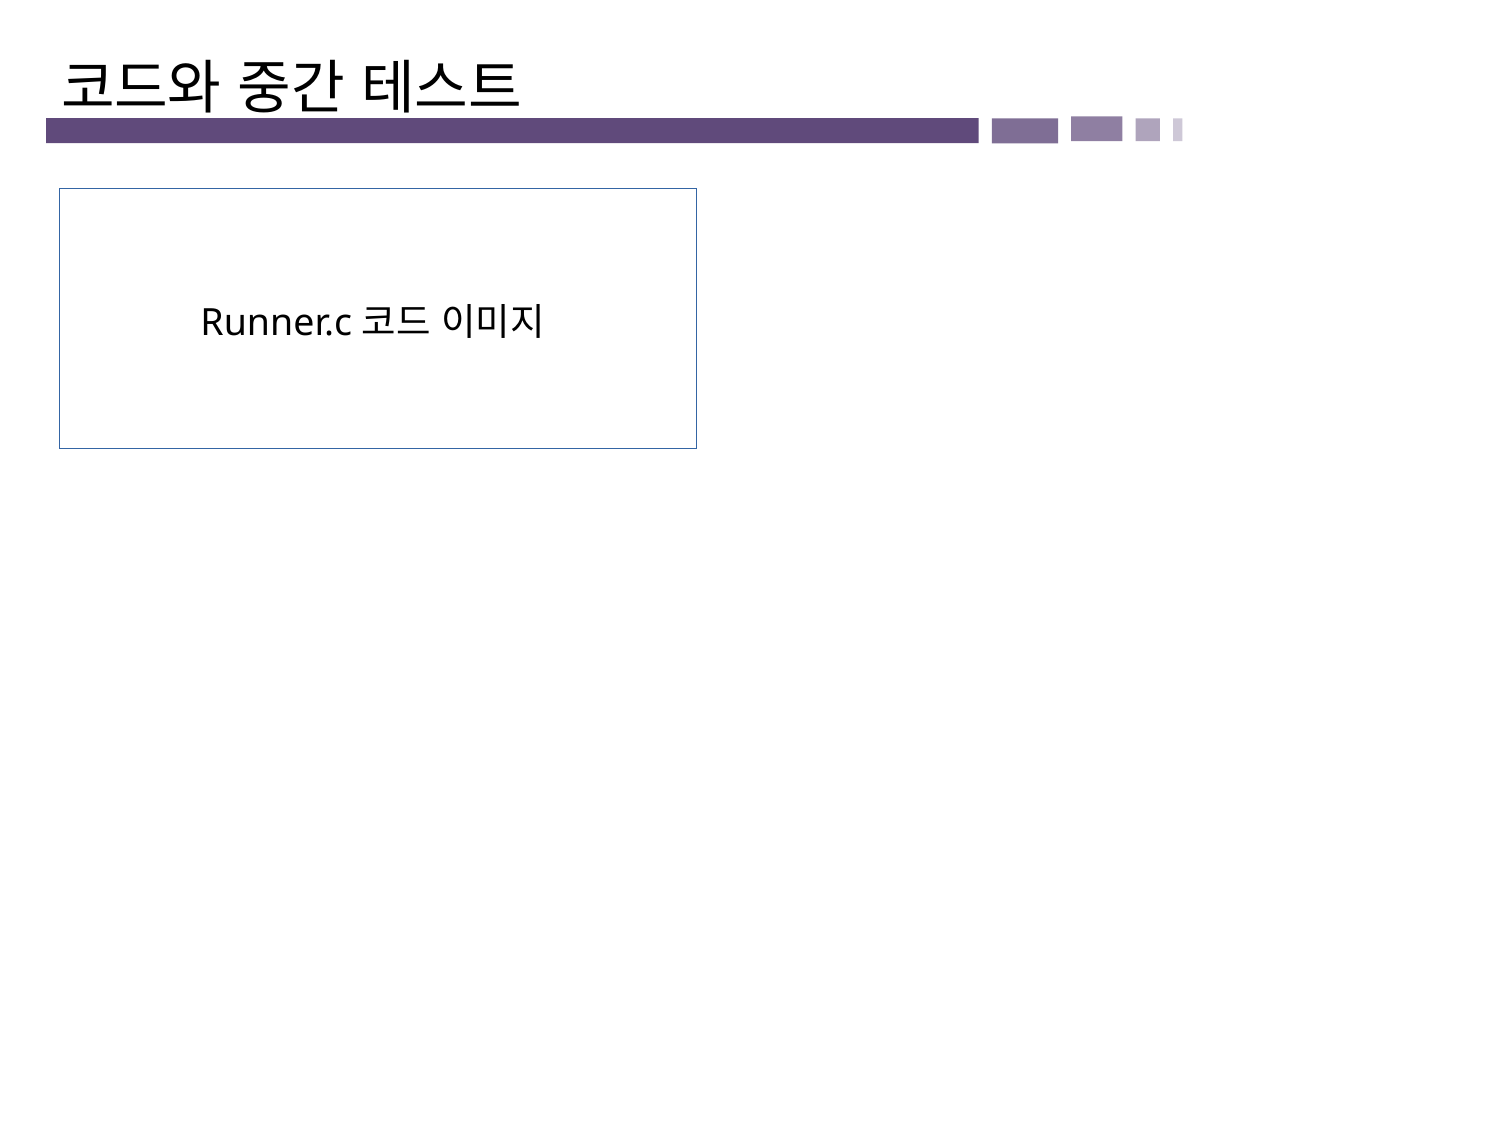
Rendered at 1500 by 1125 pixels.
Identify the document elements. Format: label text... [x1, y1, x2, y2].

text_box 코드와 중간 테스트 [46, 42, 774, 128]
text_box [1173, 118, 1183, 142]
text_box [1071, 116, 1123, 142]
text_box Runner.c 코드 이미지 [59, 188, 697, 449]
text_box [991, 118, 1059, 144]
text_box [1135, 118, 1160, 142]
text_box [46, 118, 979, 144]
